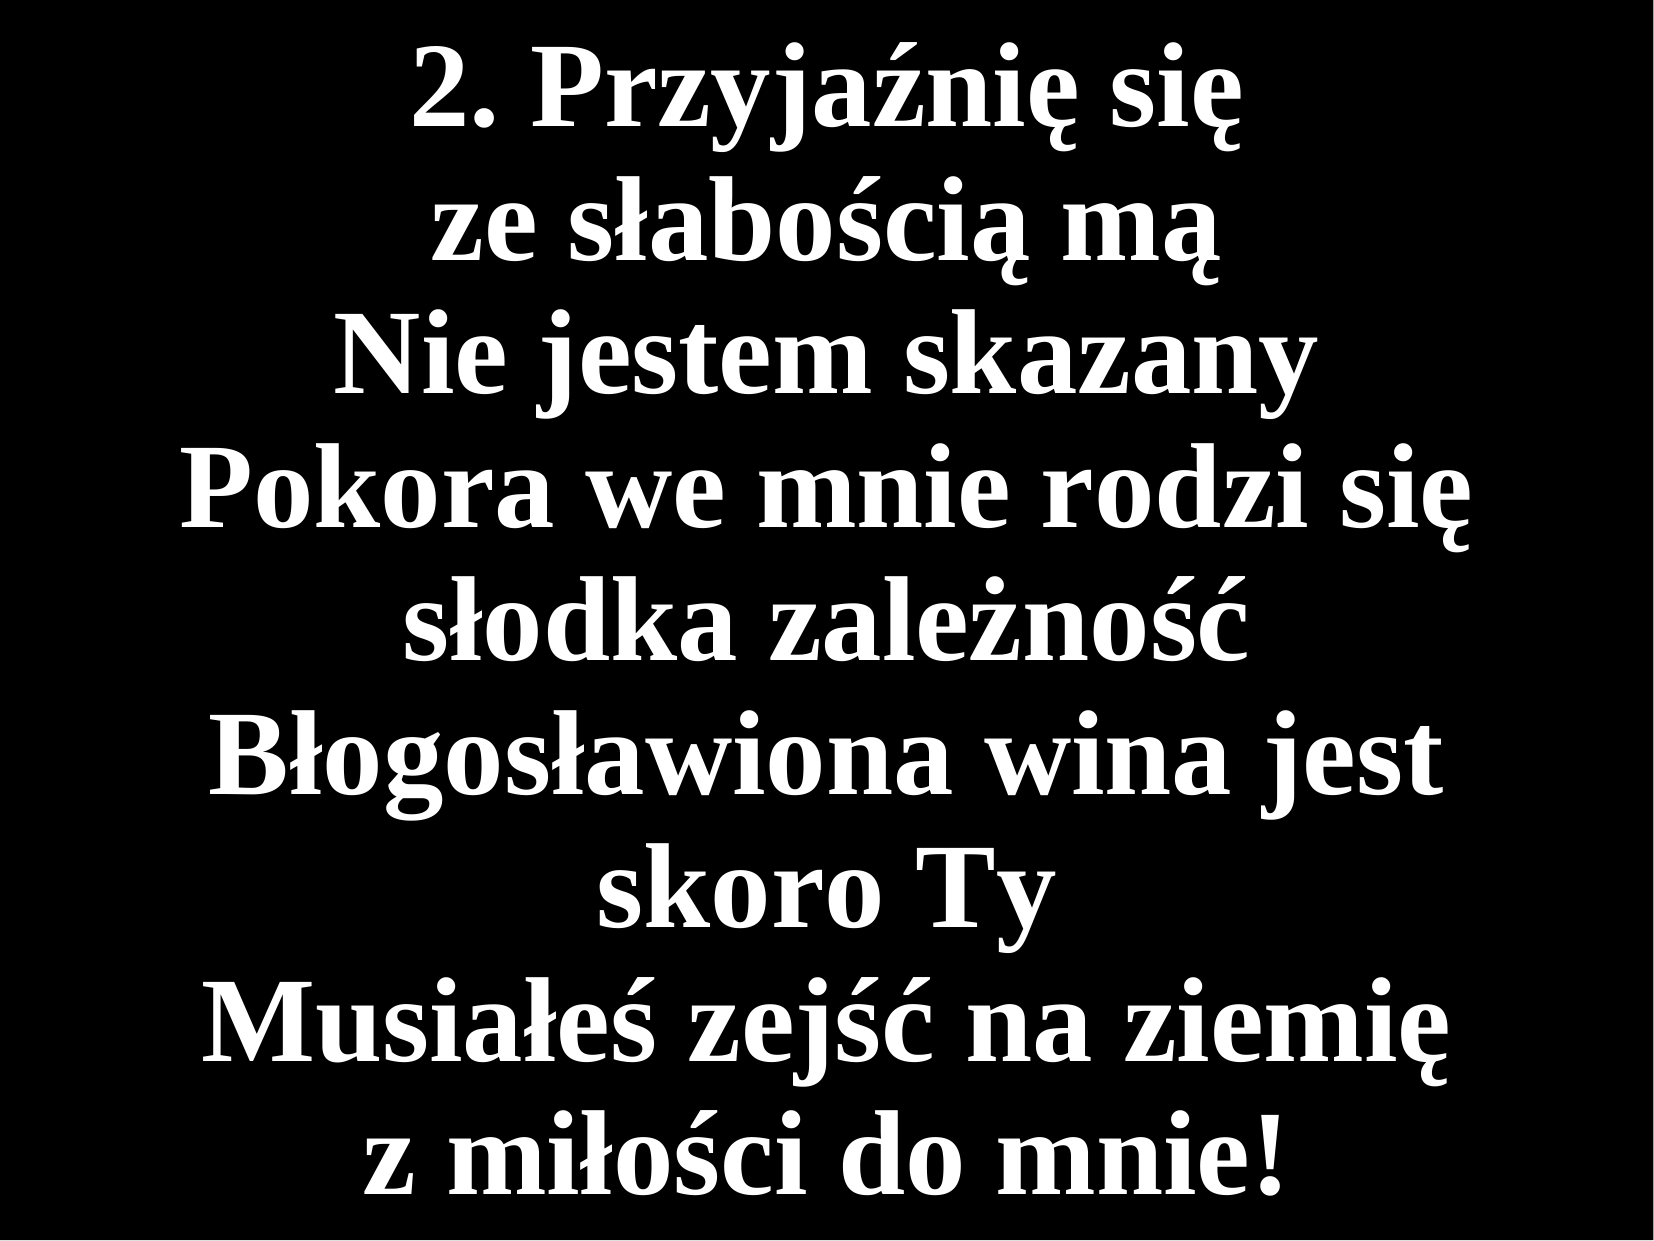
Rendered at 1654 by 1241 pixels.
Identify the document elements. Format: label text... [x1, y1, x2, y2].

title 2. Przyjaźnię się ze słabością mą Nie jestem skazany Pokora we mnie rodzi się słodka zależność Błogosławiona wina jest skoro Ty Musiałeś zejść na ziemię z miłości do mnie! [0, 0, 1654, 1241]
